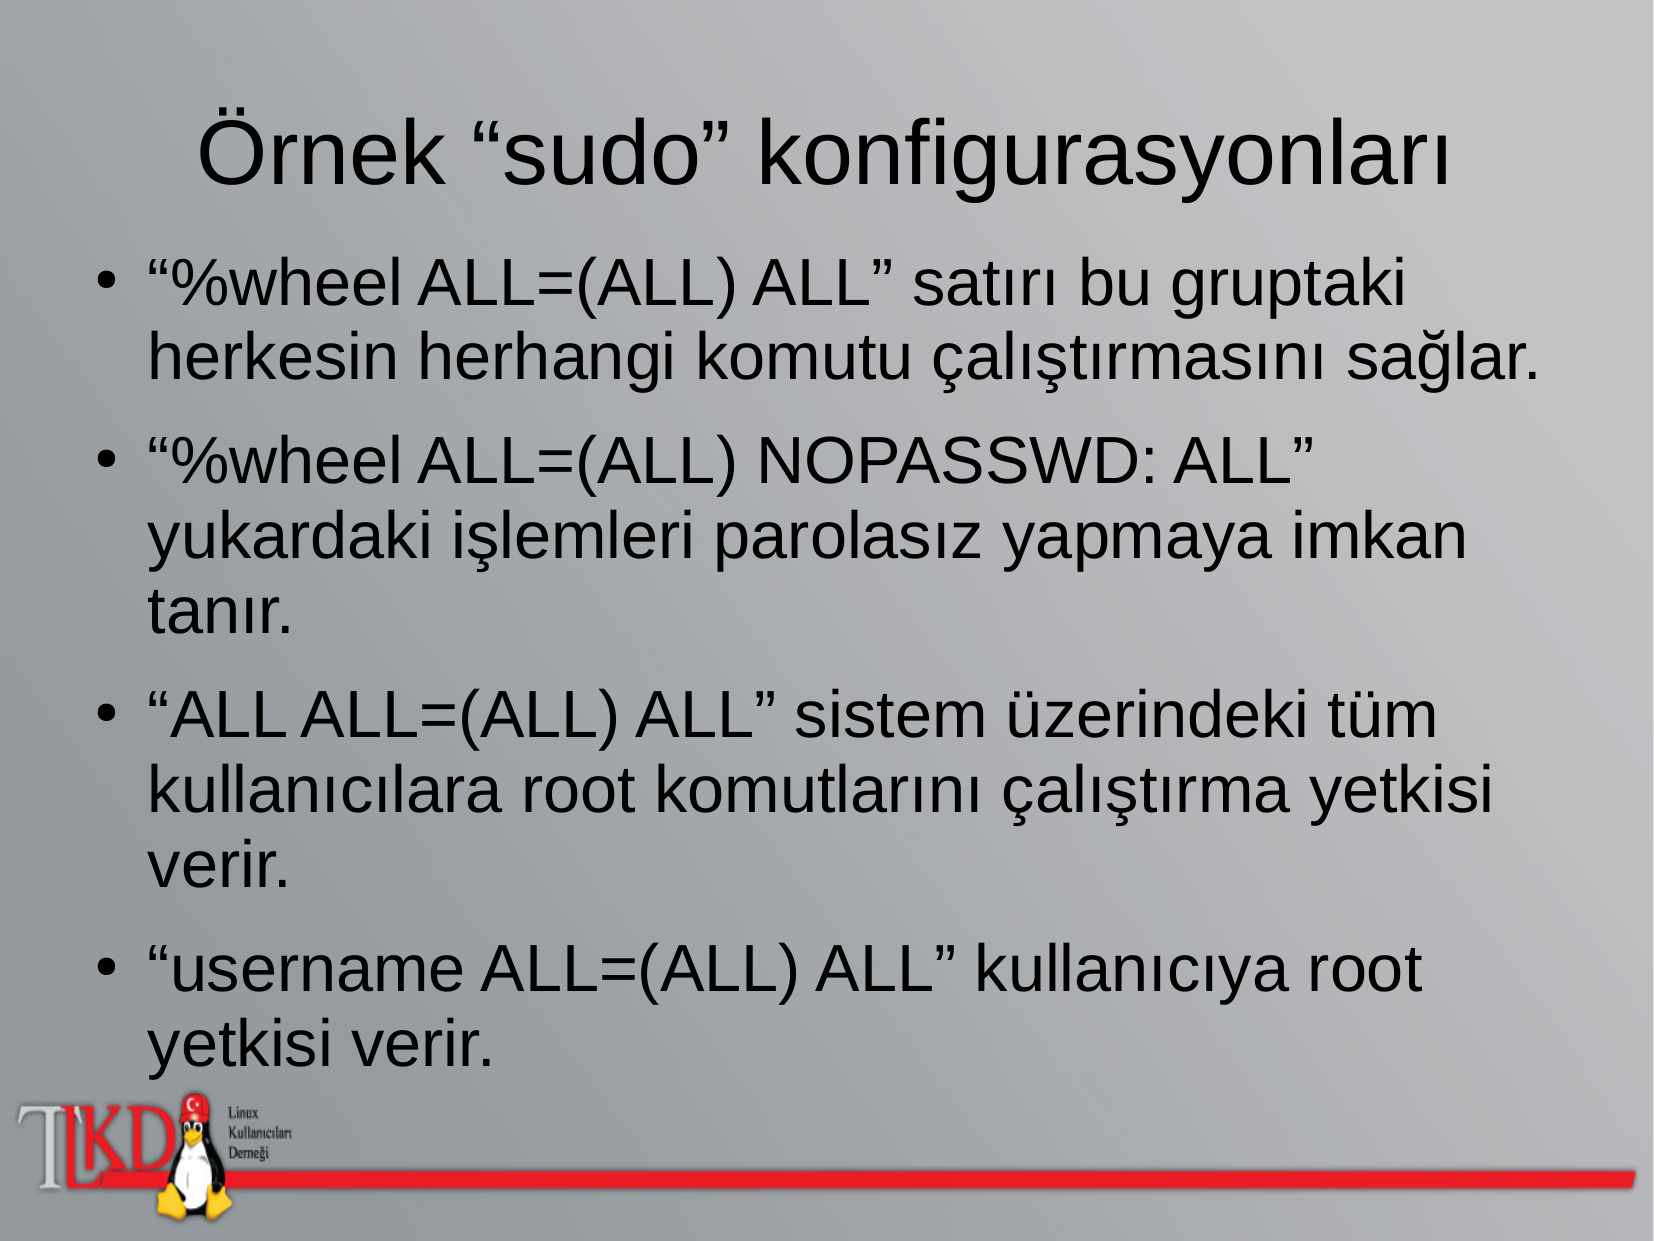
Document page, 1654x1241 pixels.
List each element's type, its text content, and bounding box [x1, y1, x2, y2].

title Örnek “sudo” konfigurasyonları [82, 49, 1571, 257]
picture [0, 0, 1654, 1241]
list “%wheel ALL=(ALL) ALL” satırı bu gruptaki herkesin herhangi komutu çalıştırmasını sağlar. “%wheel ALL=(ALL) NOPASSWD: ALL” yukardaki işlemleri parolasız yapmaya imkan tanır. “ALL ALL=(ALL) ALL” sistem üzerindeki tüm kullanıcılara root komutlarını çalıştırma yetkisi verir. “username ALL=(ALL) ALL” kullanıcıya root yetkisi verir. [76, 244, 1565, 1063]
